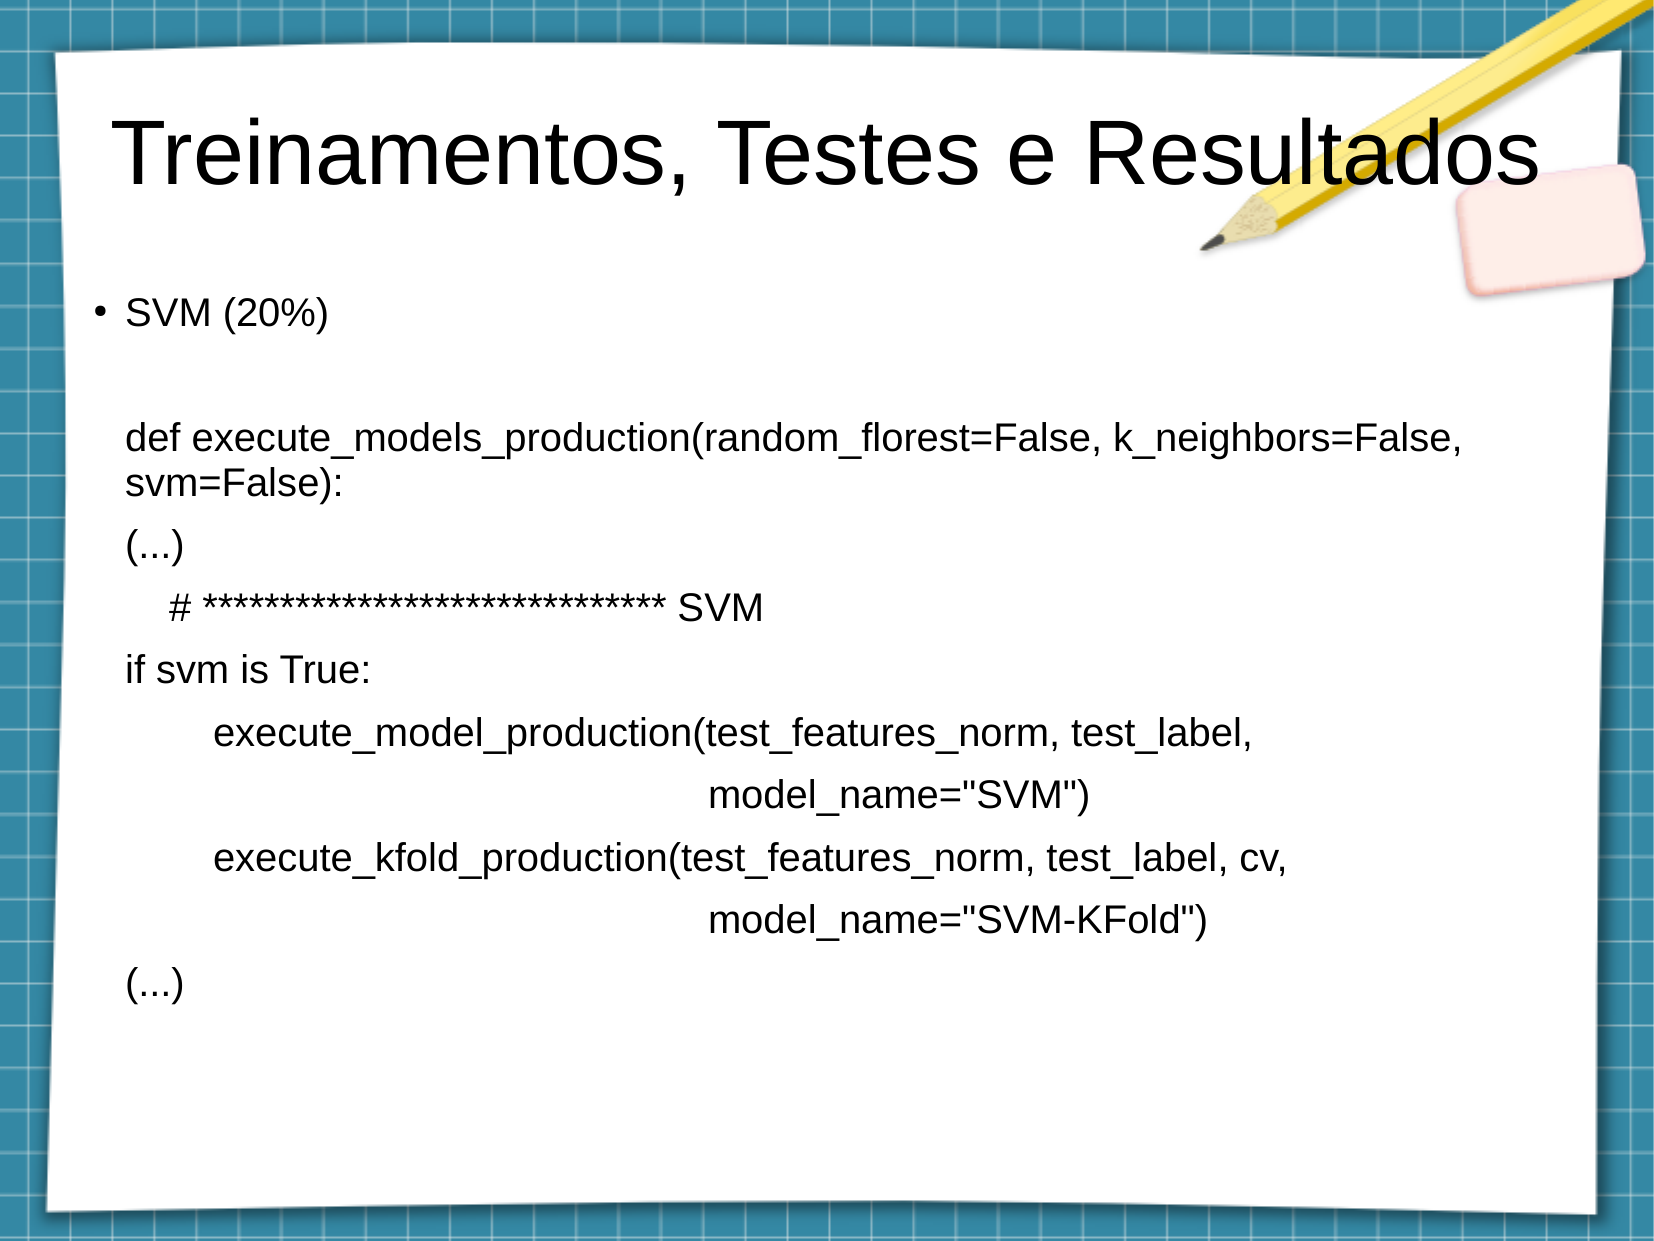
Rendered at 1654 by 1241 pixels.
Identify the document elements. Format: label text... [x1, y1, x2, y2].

title Treinamentos, Testes e Resultados [82, 49, 1571, 257]
list SVM (20%) def execute_models_production(random_florest=False, k_neighbors=False, svm=False): (...) # ****************************** SVM if svm is True: execute_model_production(test_features_norm, test_label, model_name="SVM") execute_kfold_production(test_features_norm, test_label, cv, model_name="SVM-KFold") (...) [82, 290, 1571, 1010]
picture [0, 0, 1654, 1241]
